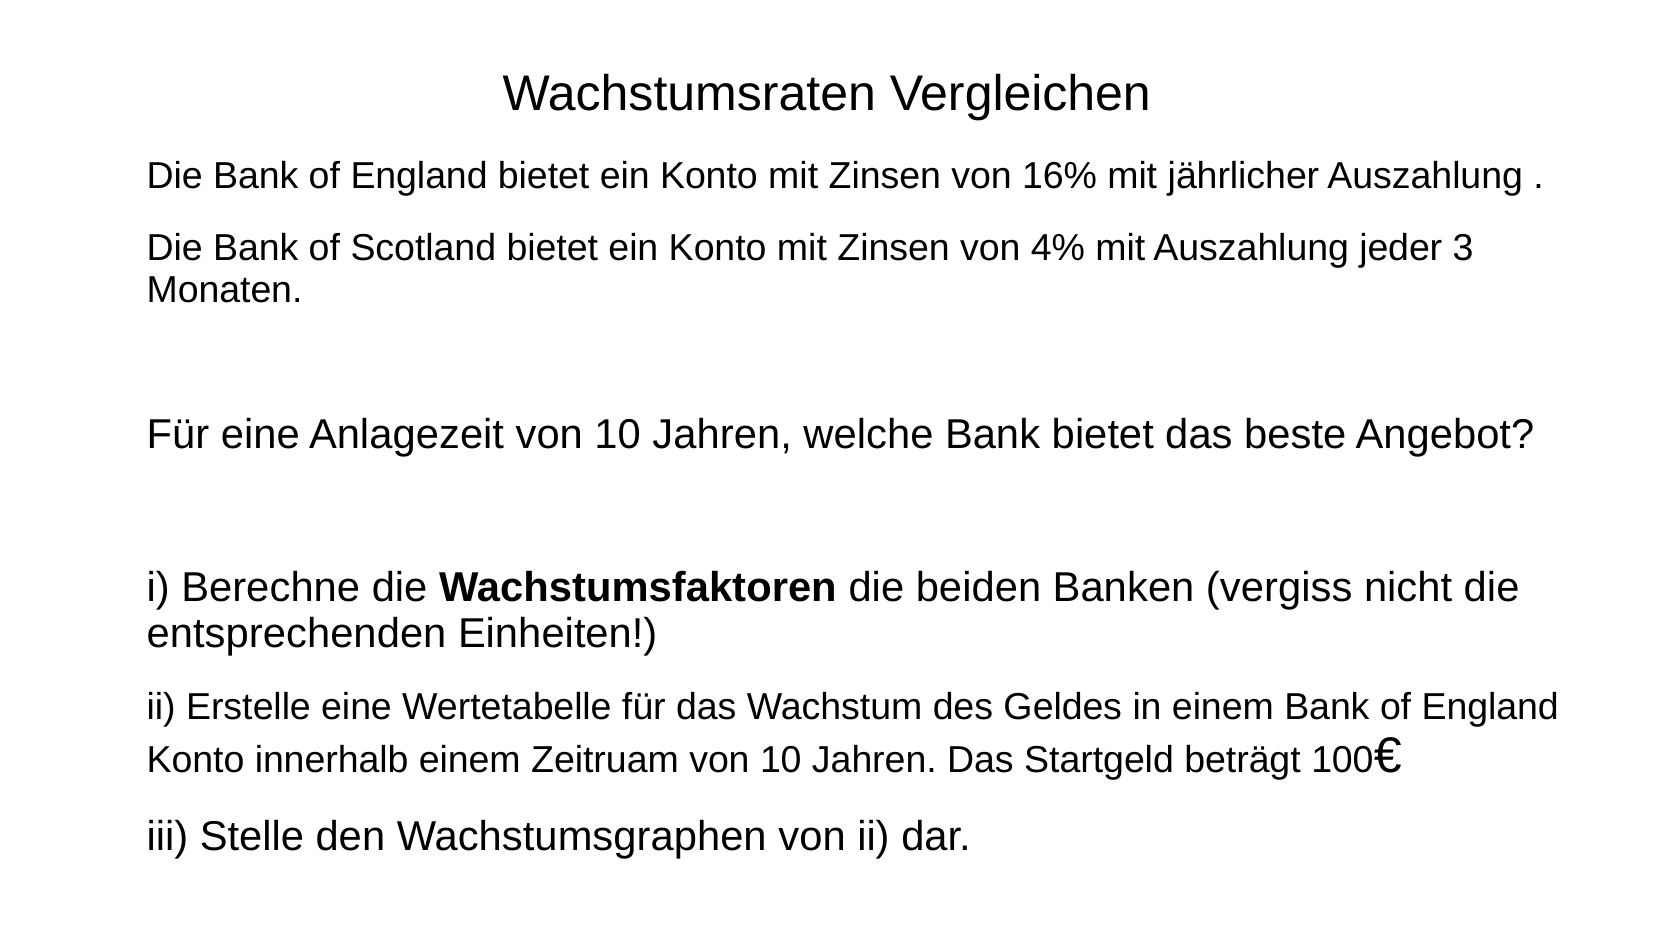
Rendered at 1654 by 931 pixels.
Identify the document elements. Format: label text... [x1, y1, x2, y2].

list Die Bank of England bietet ein Konto mit Zinsen von 16% mit jährlicher Auszahlung . Die Bank of Scotland bietet ein Konto mit Zinsen von 4% mit Auszahlung jeder 3 Monaten. Für eine Anlagezeit von 10 Jahren, welche Bank bietet das beste Angebot? i) Berechne die Wachstumsfaktoren die beiden Banken (vergiss nicht die entsprechenden Einheiten!) ii) Erstelle eine Wertetabelle für das Wachstum des Geldes in einem Bank of England Konto innerhalb einem Zeitruam von 10 Jahren. Das Startgeld beträgt 100€ iii) Stelle den Wachstumsgraphen von ii) dar. [75, 154, 1565, 875]
title Wachstumsraten Vergleichen [82, 15, 1571, 171]
